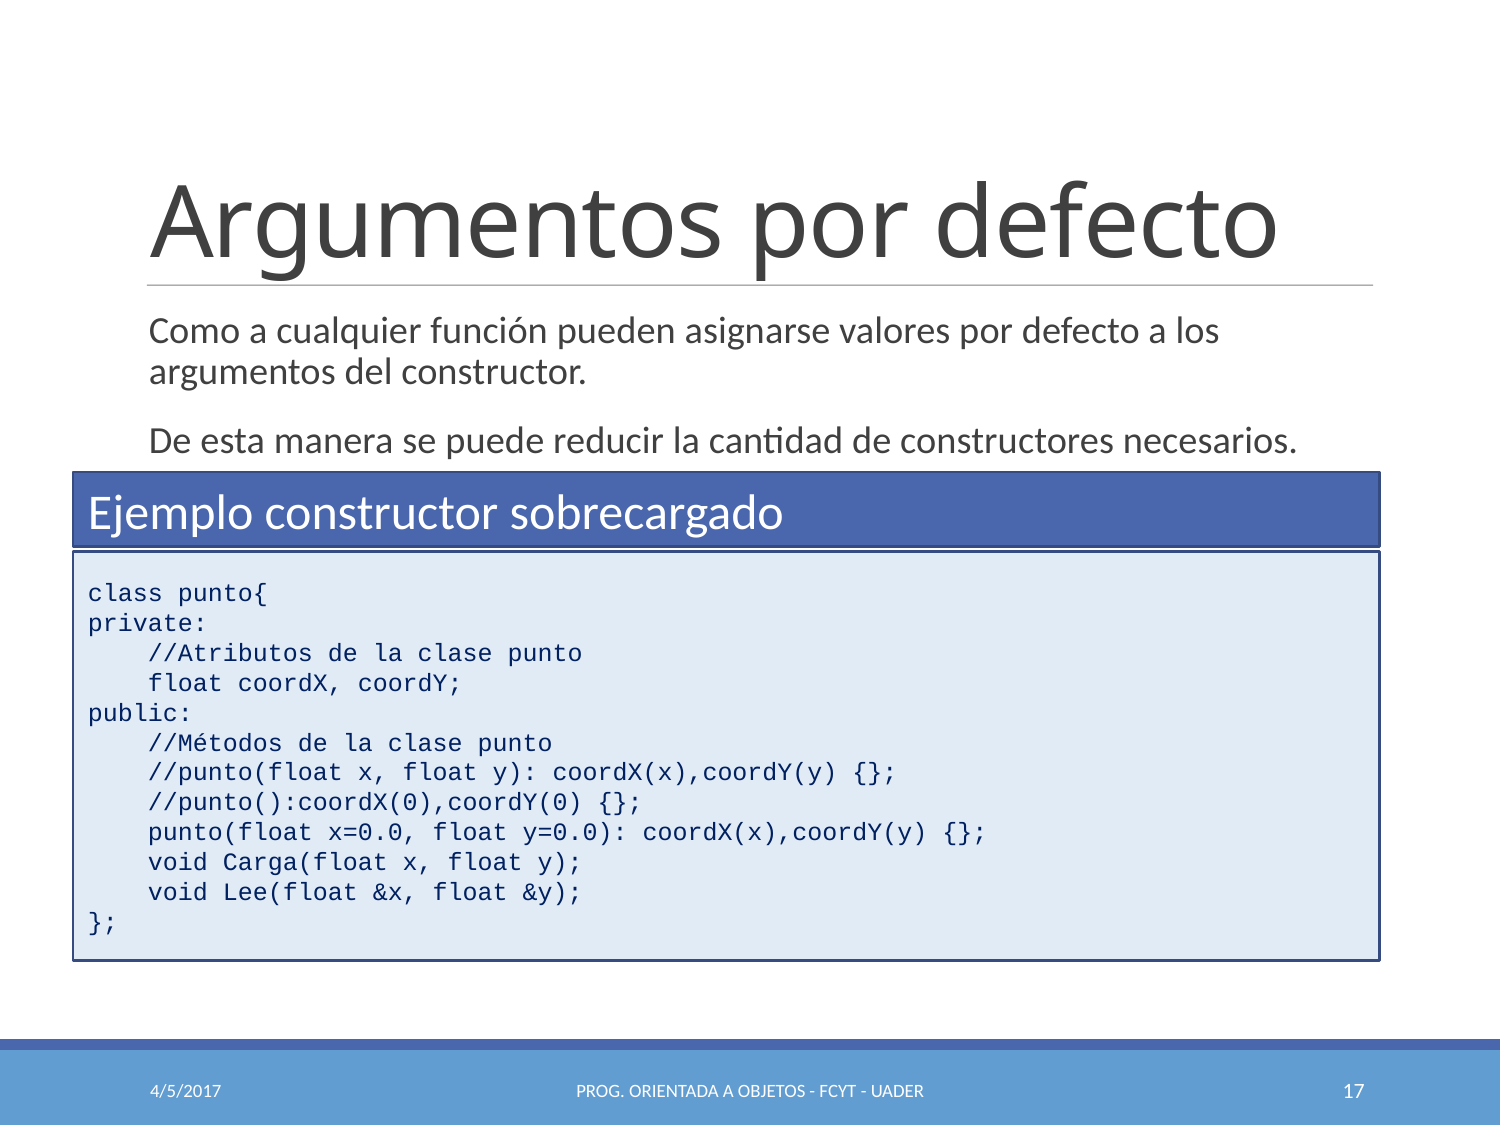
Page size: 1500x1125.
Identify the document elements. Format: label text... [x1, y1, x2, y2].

text_box class punto{ private: //Atributos de la clase punto float coordX, coordY; public: //Métodos de la clase punto //punto(float x, float y): coordX(x),coordY(y) {}; //punto():coordX(0),coordY(0) {}; punto(float x=0.0, float y=0.0): coordX(x),coordY(y) {}; void Carga(float x, float y); void Lee(float &x, float &y); }; [73, 551, 1380, 961]
slide_number <número> [1218, 1059, 1380, 1120]
footer Prog. Orientada a Objetos - FCyT - UADER [453, 1059, 1047, 1120]
slide_number 4/5/2017 [135, 1059, 440, 1120]
title Argumentos por defecto [135, 47, 1373, 285]
text_box Ejemplo constructor sobrecargado [73, 471, 1380, 547]
list Como a cualquier función pueden asignarse valores por defecto a los argumentos del constructor. De esta manera se puede reducir la cantidad de constructores necesarios. [135, 302, 1380, 471]
